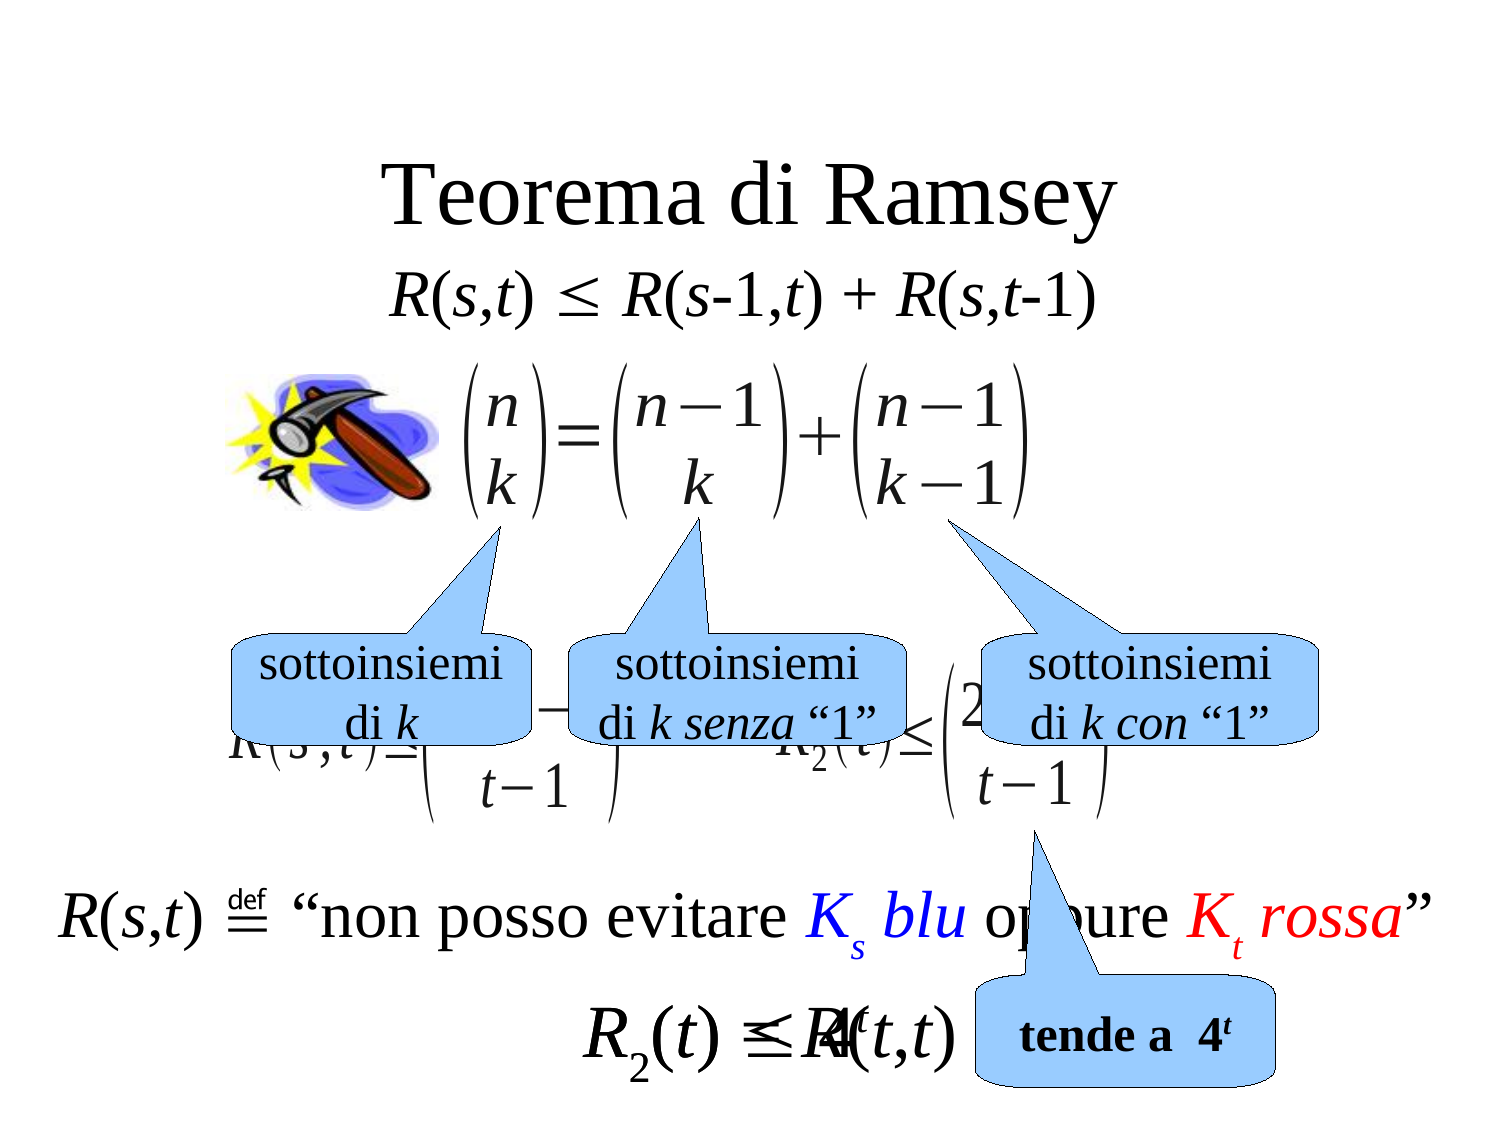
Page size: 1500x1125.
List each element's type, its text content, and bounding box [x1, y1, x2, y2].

text_box sottoinsiemi di k senza “1” [568, 517, 907, 746]
chart [442, 360, 1051, 526]
chart [213, 663, 638, 829]
text_box sottoinsiemi di k con “1” [948, 519, 1319, 746]
text_box sottoinsiemi di k [231, 526, 532, 746]
chart [759, 660, 1126, 826]
text_box R(s,t) ≤ R(s-1,t) + R(s,t-1) [375, 242, 1126, 338]
text_box R(s,t) ≝ “non posso evitare Ks blu oppure Kt rossa” [1050, 863, 1474, 976]
text_box R2(t) = R(t,t) [562, 975, 999, 1099]
picture [225, 374, 439, 511]
title Teorema di Ramsey [112, 99, 1388, 288]
text_box R(s,t) ≝ “non posso evitare Ks blu oppure Kt rossa” [37, 863, 1032, 976]
text_box tende a 4t [999, 830, 1276, 1088]
